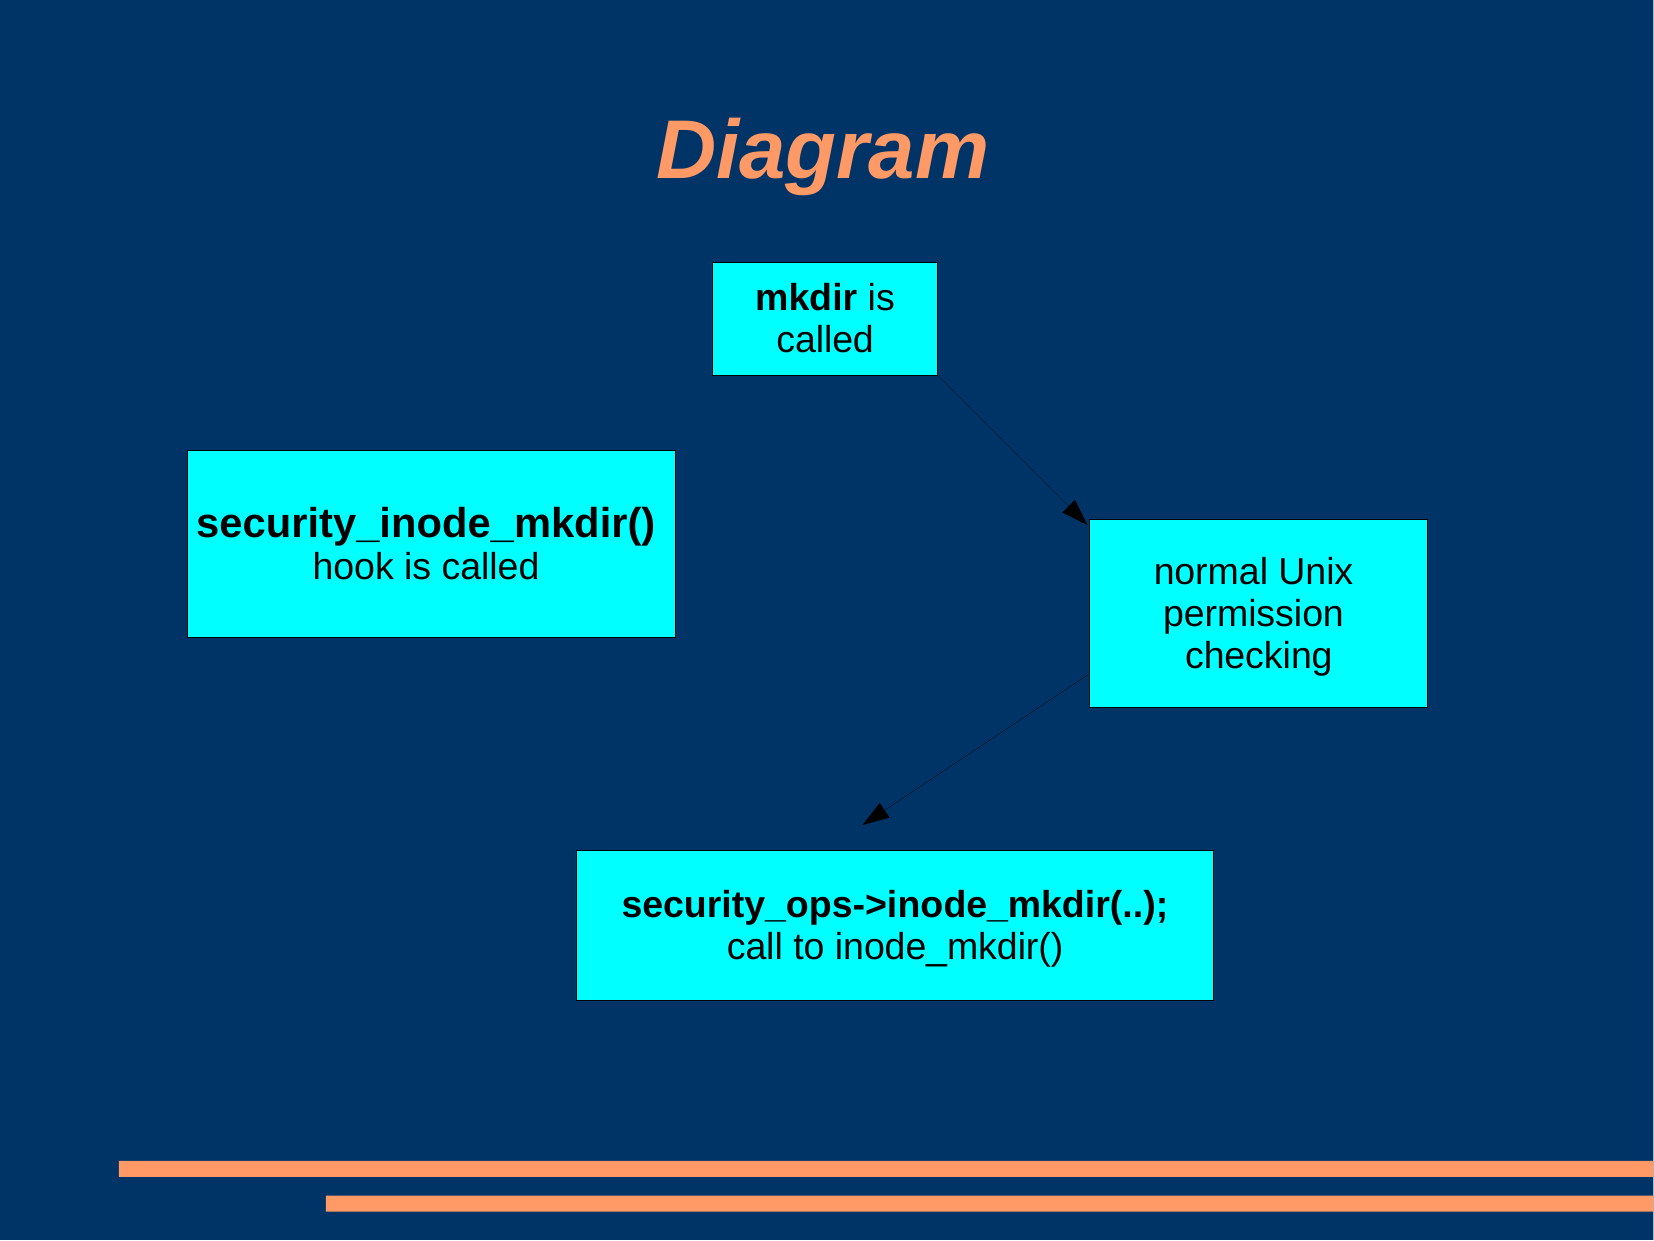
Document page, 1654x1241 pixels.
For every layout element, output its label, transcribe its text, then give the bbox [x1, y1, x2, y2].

title Diagram [121, 46, 1534, 254]
text_box normal Unix permission checking [1089, 519, 1428, 708]
text_box security_ops->inode_mkdir(..); call to inode_mkdir() [576, 850, 1214, 1001]
text_box mkdir is called [712, 262, 938, 376]
text_box security_inode_mkdir() hook is called [187, 450, 676, 638]
